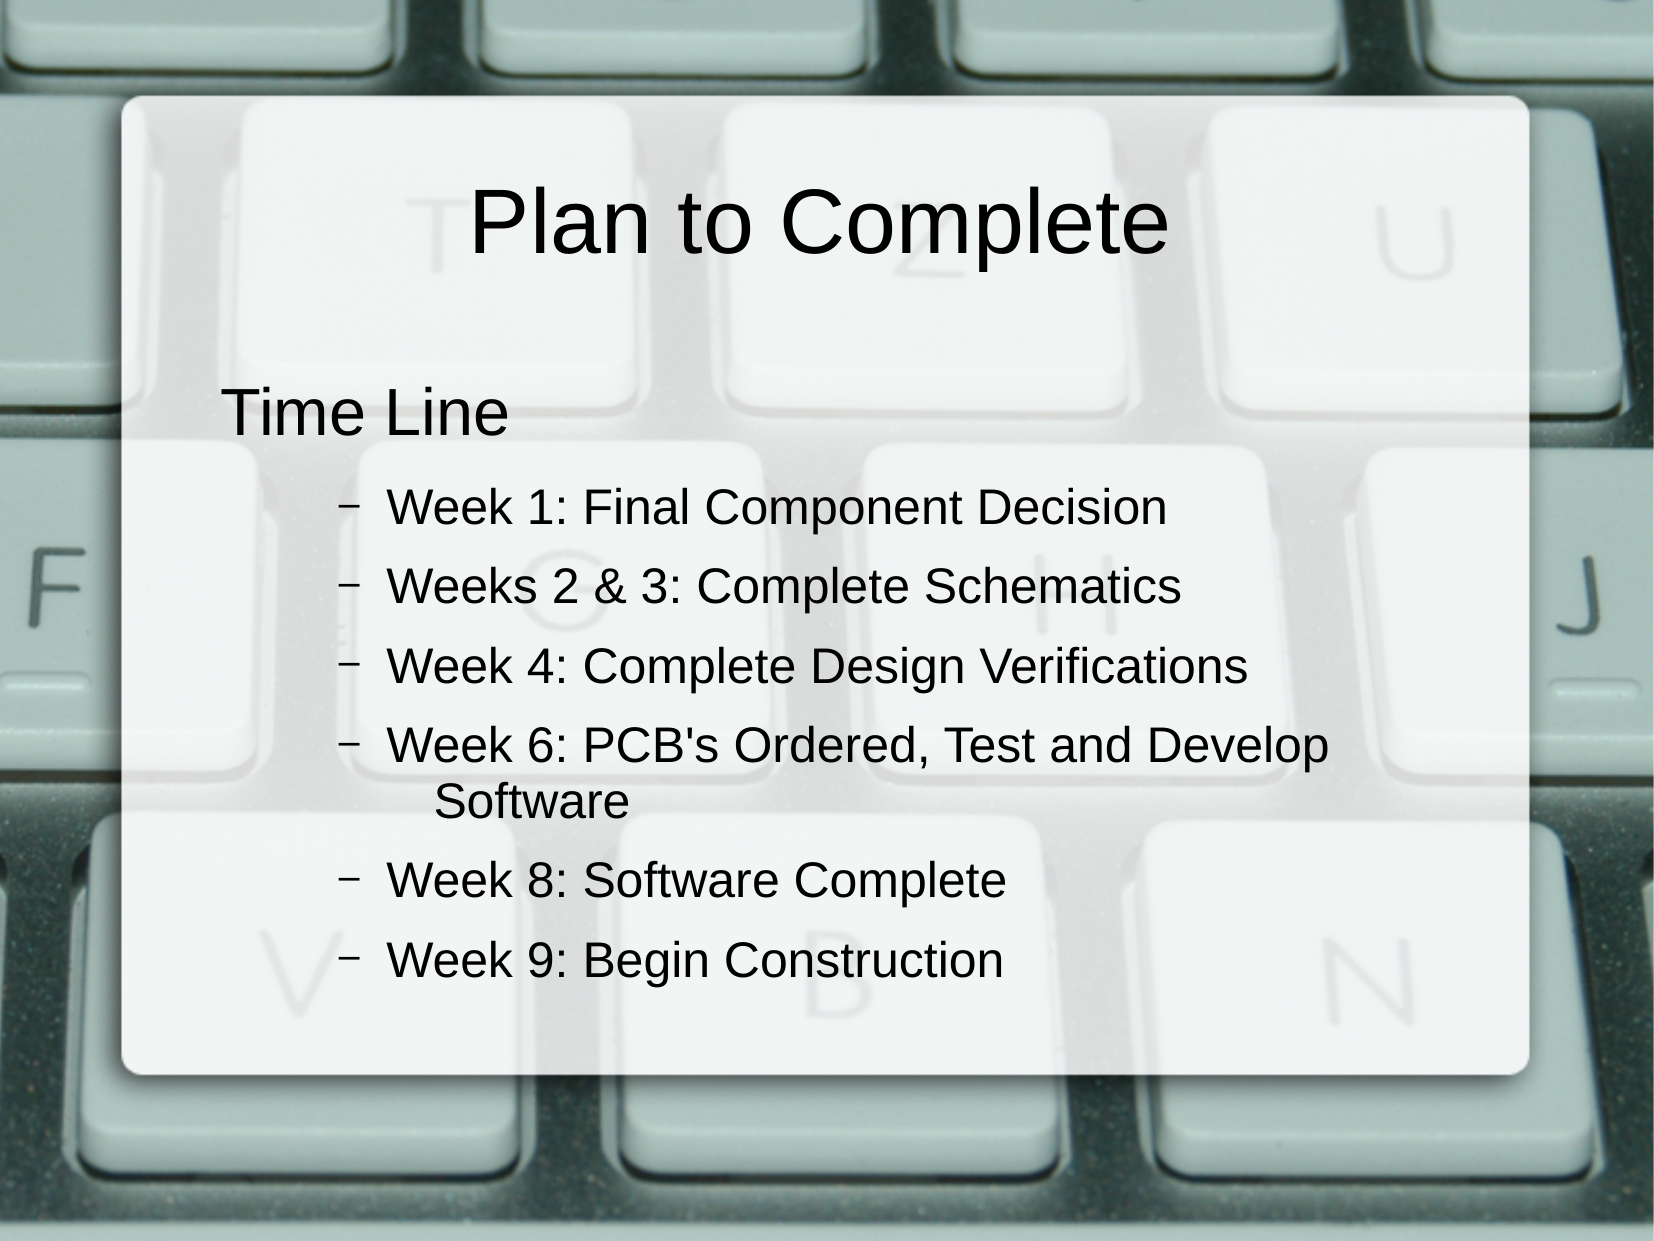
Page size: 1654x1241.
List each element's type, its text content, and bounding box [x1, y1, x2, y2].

picture [0, 0, 1654, 1241]
list Time Line Week 1: Final Component Decision Weeks 2 & 3: Complete Schematics Week 4: Complete Design Verifications Week 6: PCB's Ordered, Test and Develop Software Week 8: Software Complete Week 9: Begin Construction [150, 375, 1509, 1084]
title Plan to Complete [135, 117, 1506, 325]
